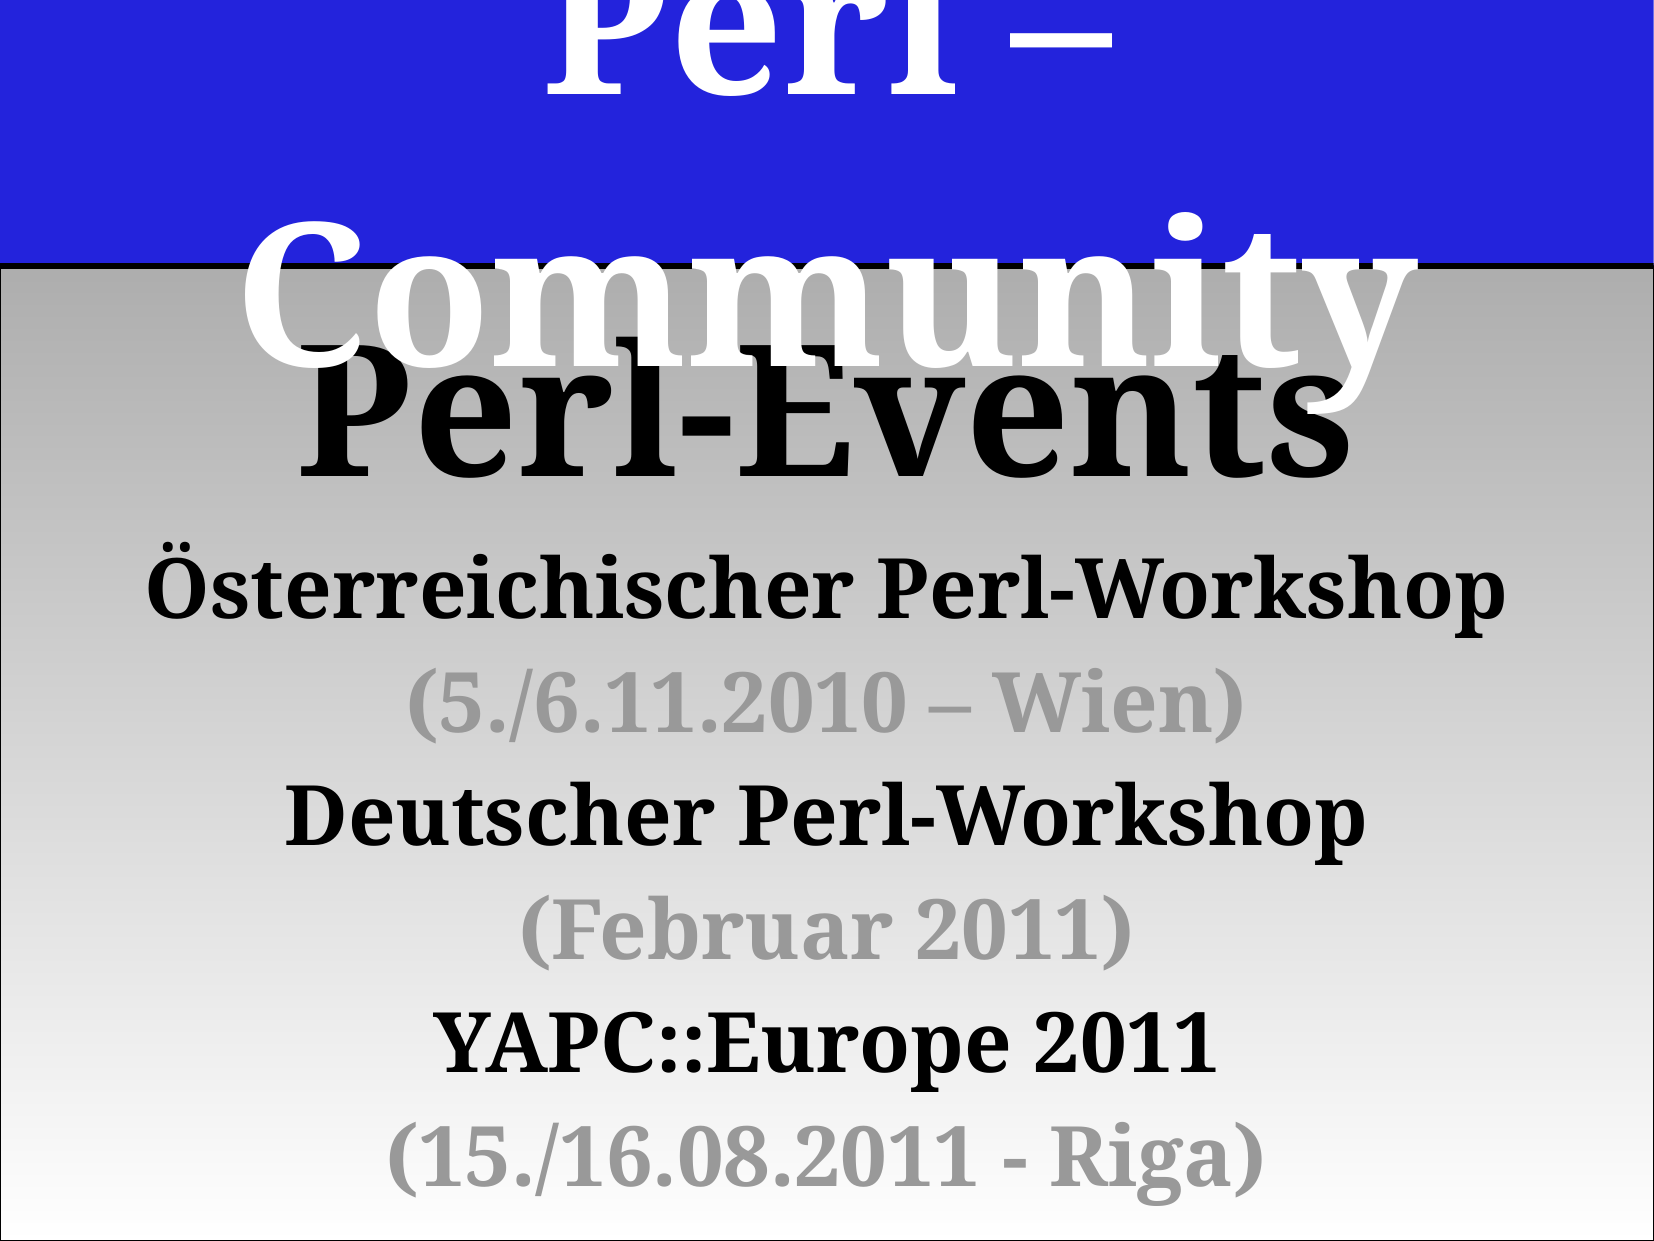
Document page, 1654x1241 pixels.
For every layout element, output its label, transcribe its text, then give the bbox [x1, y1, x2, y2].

title Perl – Community [29, 40, 1625, 266]
subtitle Perl-Events Österreichischer Perl-Workshop (5./6.11.2010 – Wien) Deutscher Perl-Workshop (Februar 2011) YAPC::Europe 2011 (15./16.08.2011 - Riga) [82, 324, 1571, 1167]
